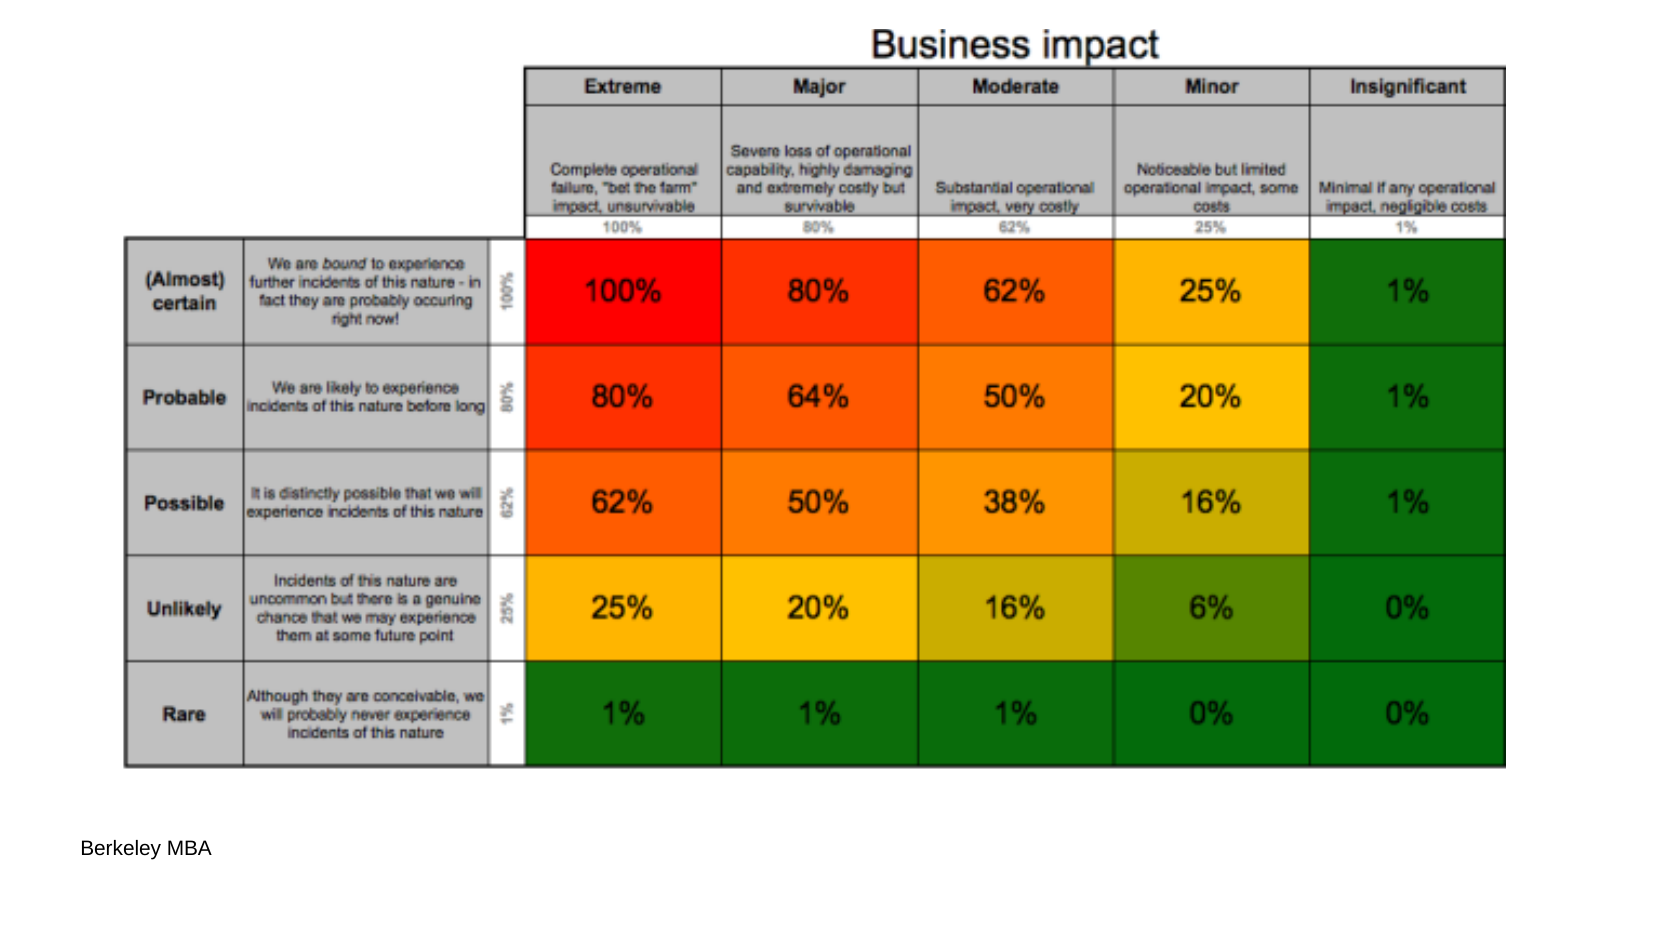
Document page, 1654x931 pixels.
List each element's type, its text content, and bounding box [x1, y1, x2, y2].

picture [122, 29, 1506, 772]
text_box Berkeley MBA [65, 826, 355, 867]
